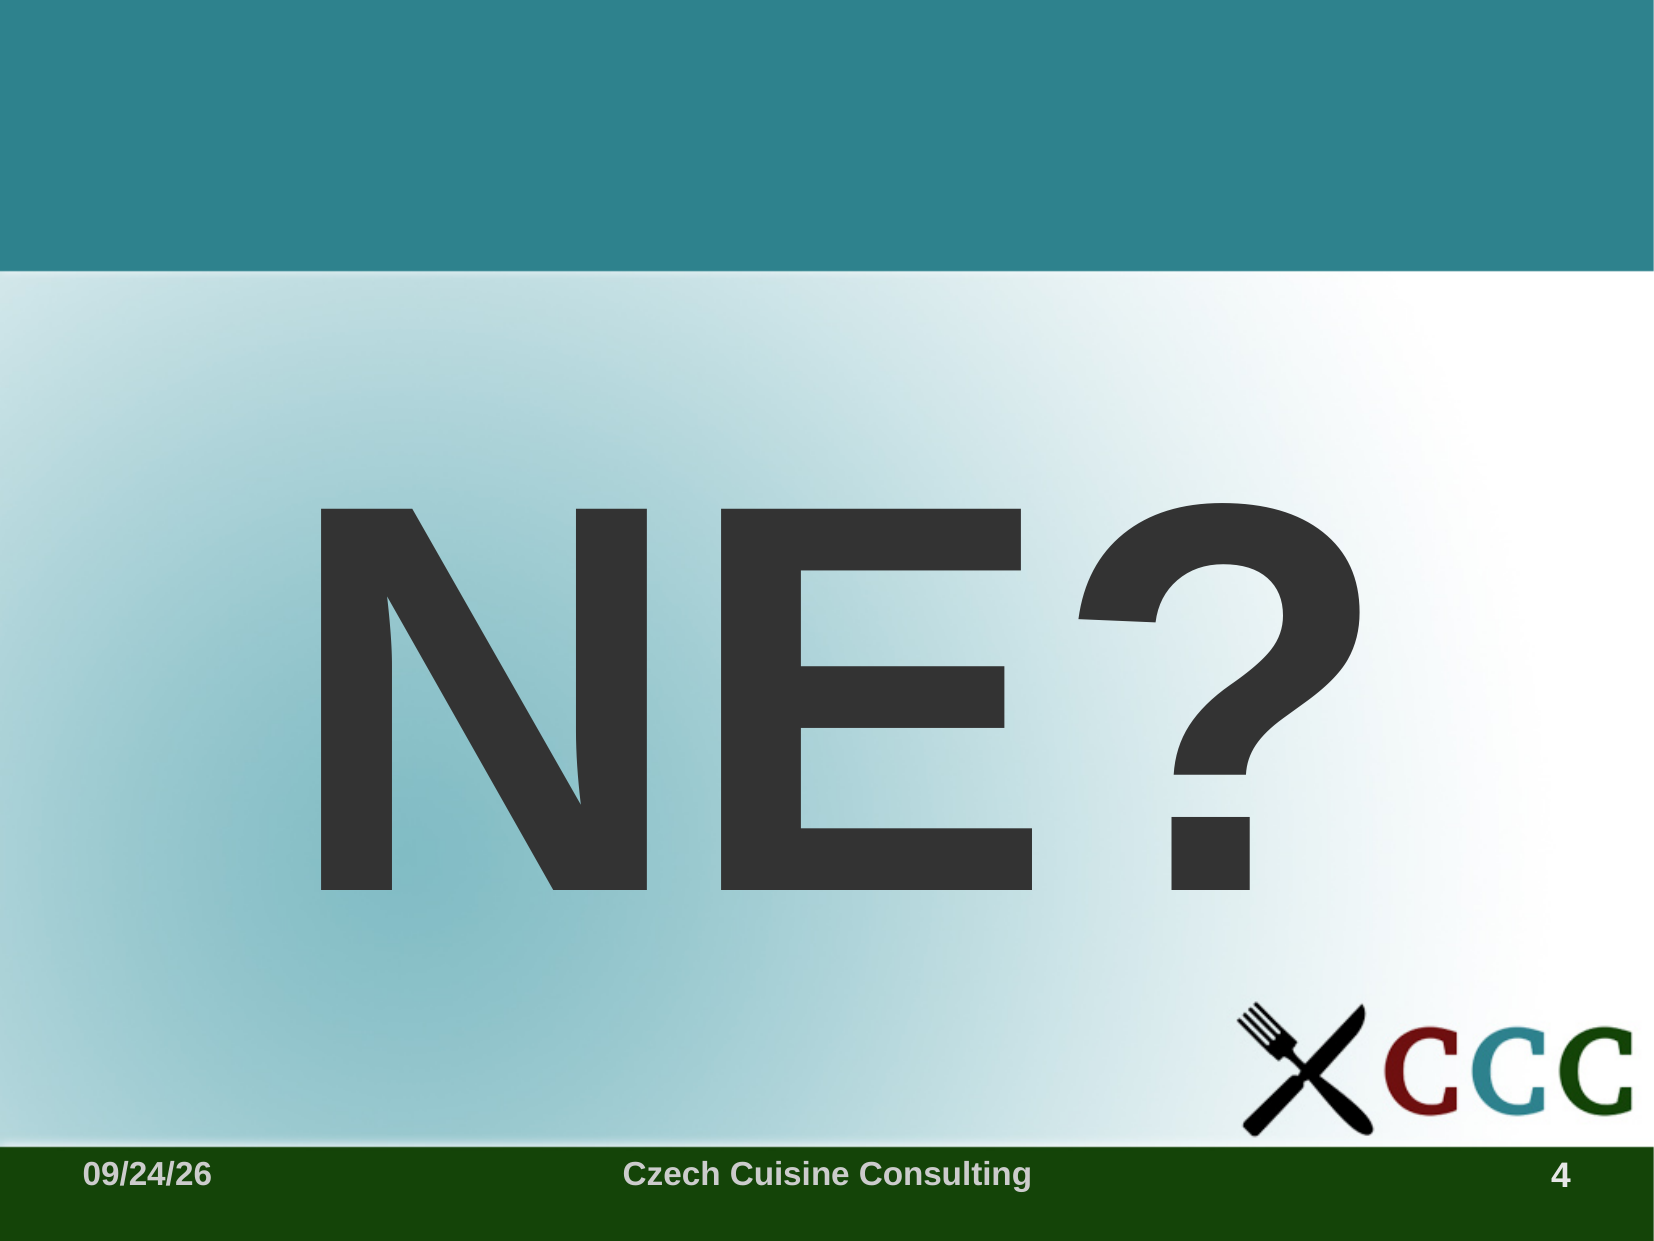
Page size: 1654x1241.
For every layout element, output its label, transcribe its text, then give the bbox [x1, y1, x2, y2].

list NE? [82, 290, 1538, 1010]
picture [0, 0, 1654, 1241]
